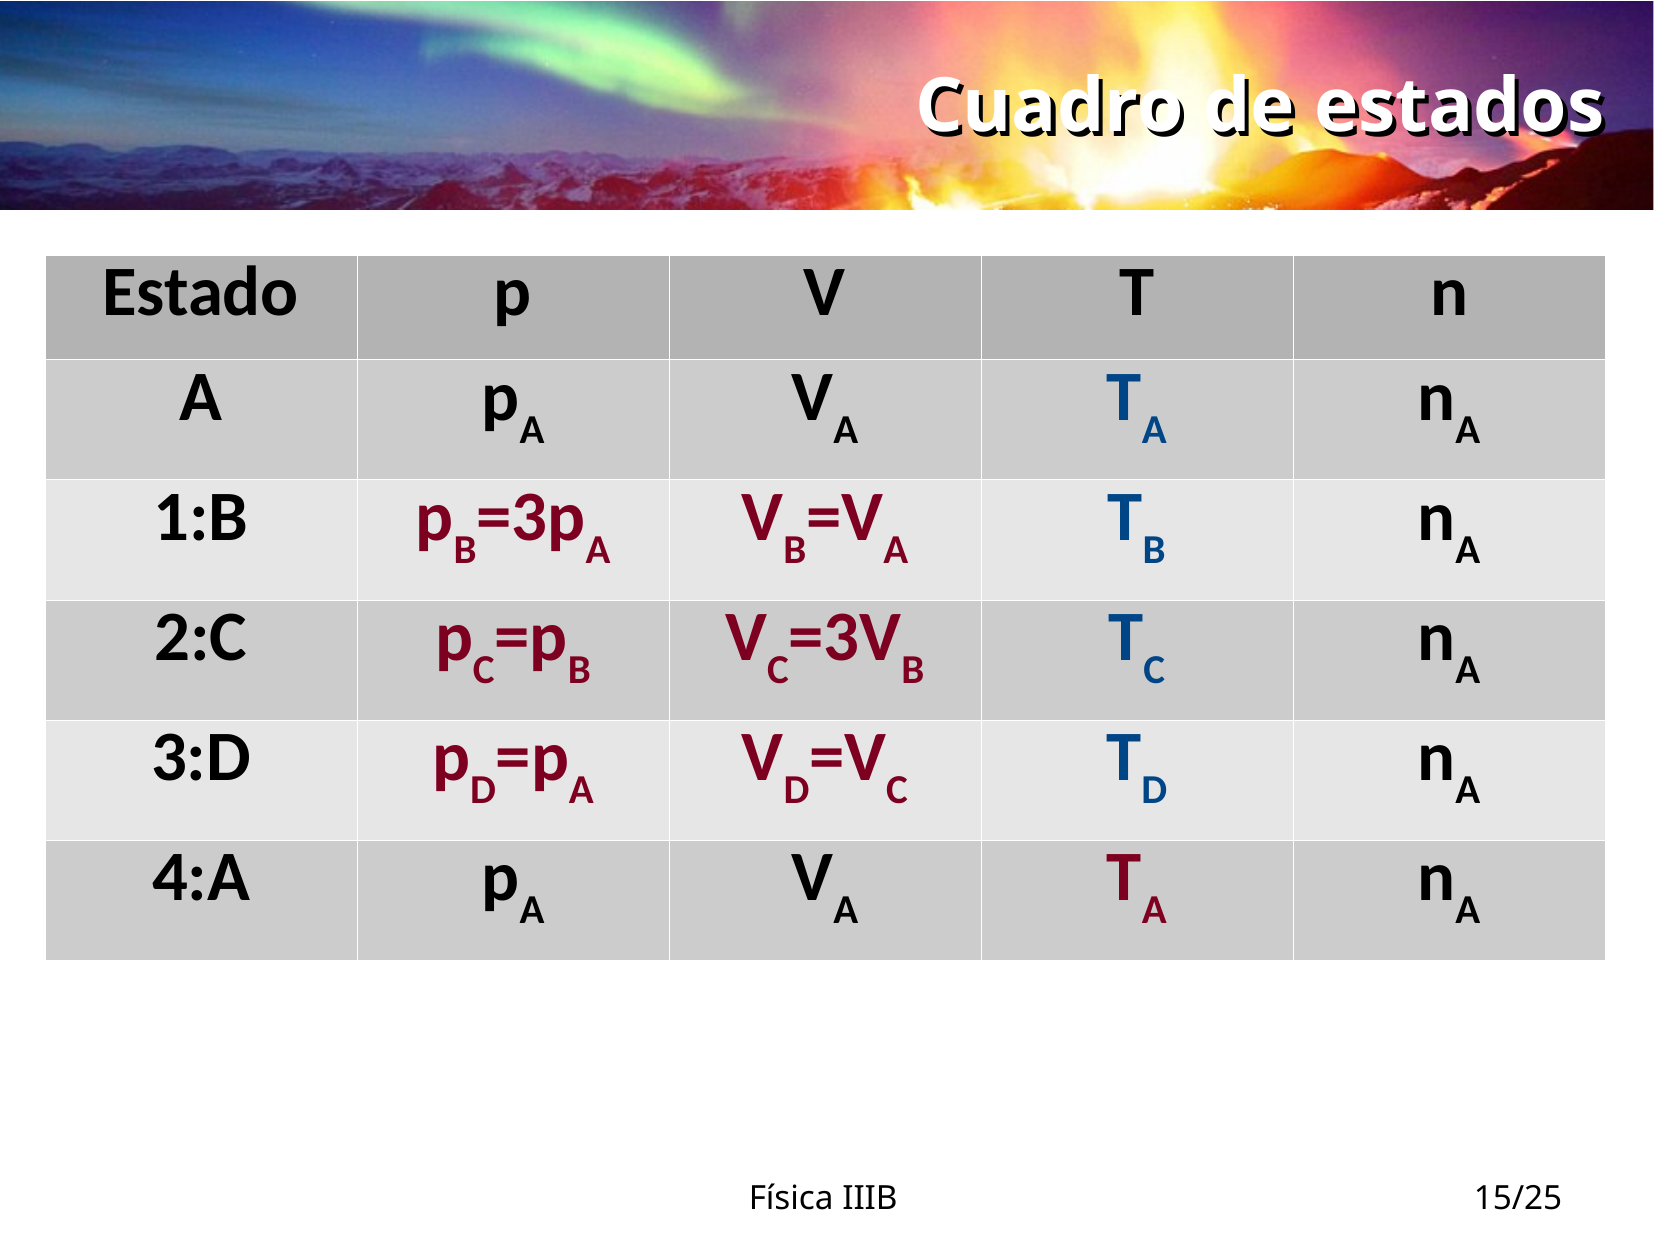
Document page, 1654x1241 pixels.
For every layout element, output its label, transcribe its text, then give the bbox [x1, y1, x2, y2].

table_cell TC [982, 601, 1293, 720]
table_header V [670, 256, 981, 359]
table_header p [358, 256, 669, 359]
title Cuadro de estados [45, 15, 1606, 191]
table_cell nA [1294, 480, 1605, 600]
table_cell nA [1294, 601, 1605, 720]
table_cell VA [670, 360, 981, 479]
table_cell pC=pB [358, 601, 669, 720]
table_cell TD [982, 721, 1293, 840]
table_cell VC=3VB [670, 601, 981, 720]
picture [0, 1, 1654, 210]
table_cell VA [670, 841, 981, 960]
table_cell nA [1294, 360, 1605, 479]
table_cell pD=pA [358, 721, 669, 840]
table_cell 2:C [46, 601, 357, 720]
table_header n [1294, 256, 1605, 359]
table_cell TA [982, 360, 1293, 479]
table_cell VB=VA [670, 480, 981, 600]
table_cell A [46, 360, 357, 479]
table_cell VD=VC [670, 721, 981, 840]
table_cell TB [982, 480, 1293, 600]
table_cell nA [1294, 721, 1605, 840]
table_cell pB=3pA [358, 480, 669, 600]
table_cell nA [1294, 841, 1605, 960]
table_cell pA [358, 841, 669, 960]
table_header Estado [46, 256, 357, 359]
table_cell TA [982, 841, 1293, 960]
table_header T [982, 256, 1293, 359]
table_cell pA [358, 360, 669, 479]
table_cell 4:A [46, 841, 357, 960]
table_cell 3:D [46, 721, 357, 840]
table_cell 1:B [46, 480, 357, 600]
